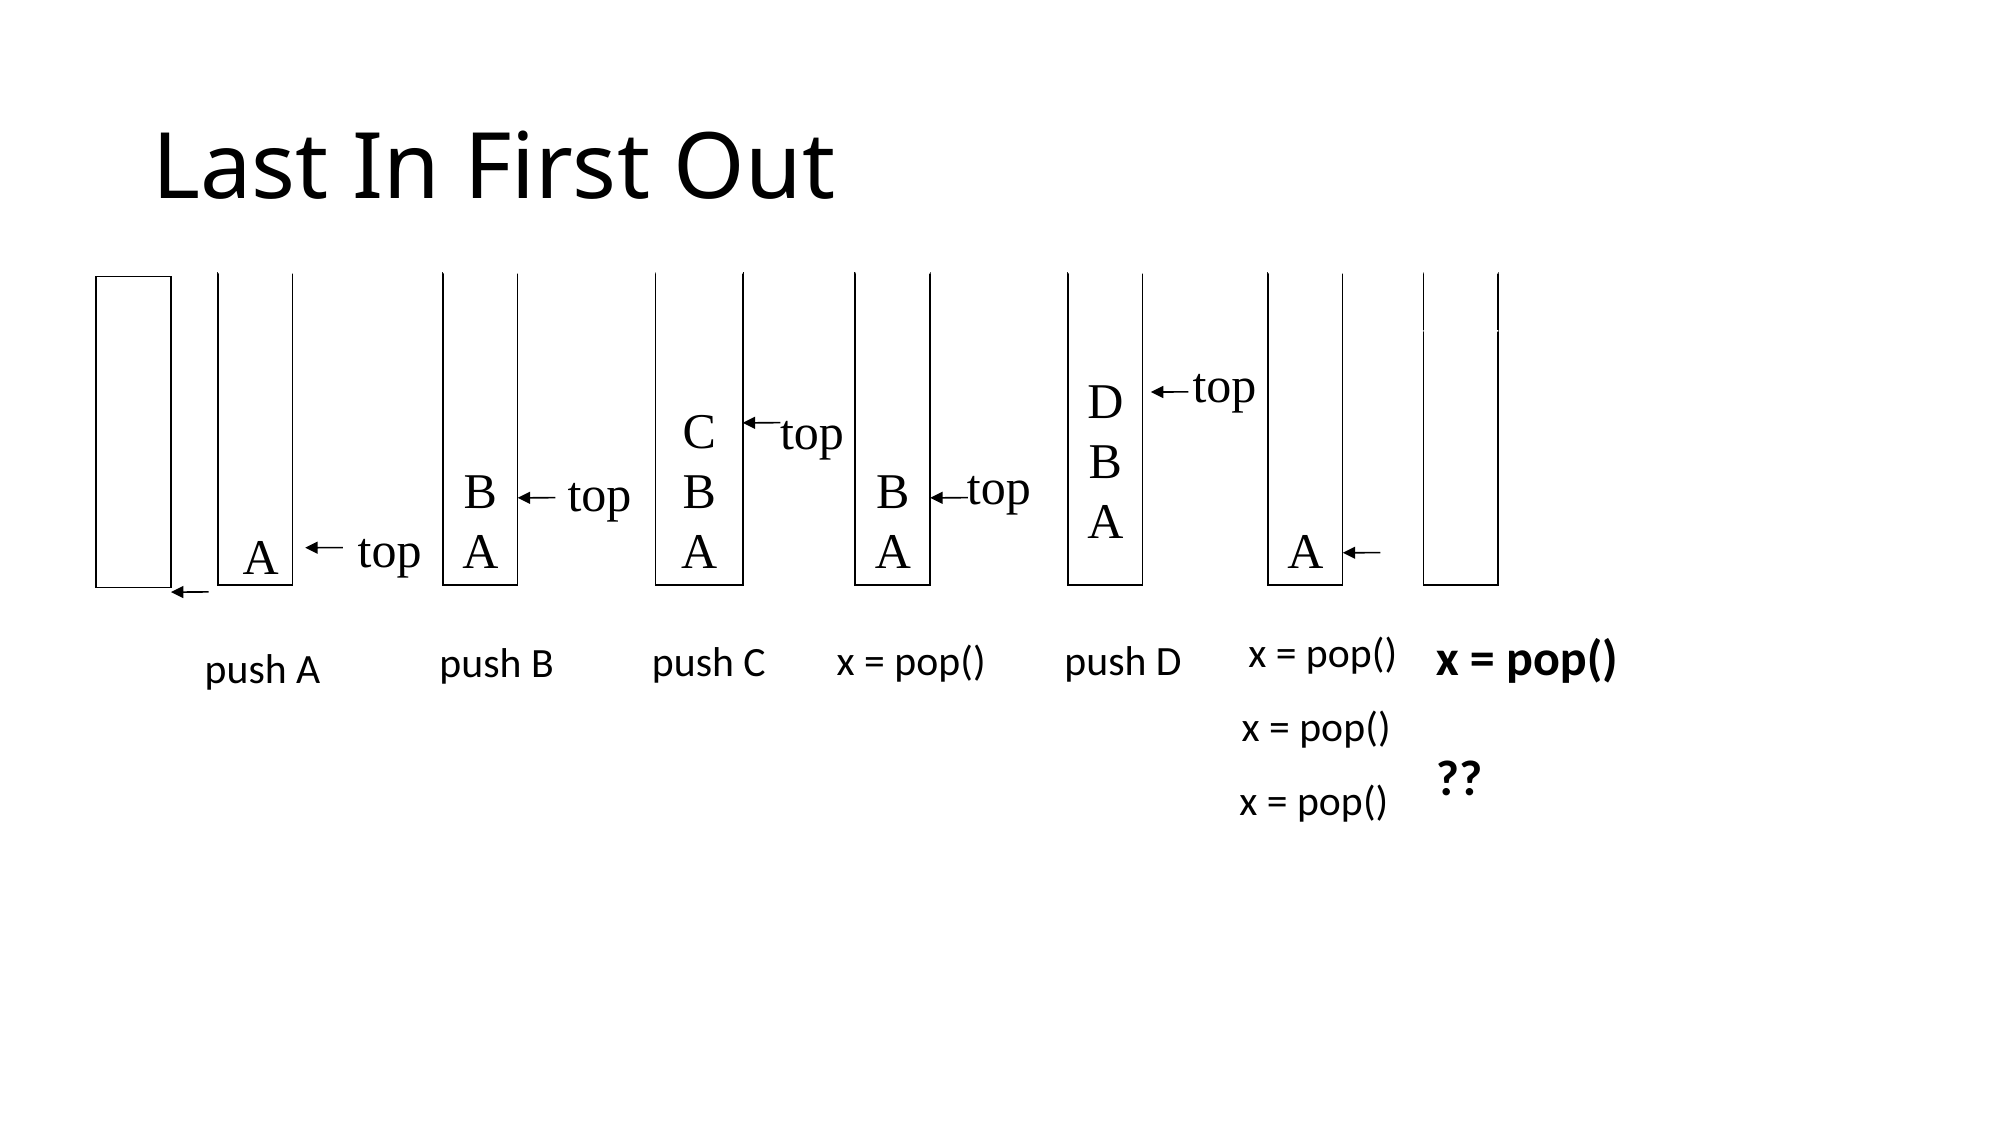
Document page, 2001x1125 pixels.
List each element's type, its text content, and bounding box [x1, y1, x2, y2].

title Last In First Out [137, 59, 1863, 278]
text_box top [1177, 344, 1272, 420]
text_box D B A [1067, 274, 1143, 586]
text_box top [765, 391, 860, 467]
text_box x = pop() [821, 626, 1031, 692]
text_box x = pop() ?? [1421, 618, 1757, 813]
text_box top [342, 510, 437, 586]
text_box B A [442, 274, 518, 586]
text_box x = pop() [1226, 692, 1421, 758]
text_box push B [424, 628, 600, 744]
text_box x = pop() [1233, 618, 1414, 683]
text_box push D [1049, 626, 1225, 692]
text_box C B A [655, 274, 743, 586]
text_box B A [855, 274, 931, 586]
text_box top [952, 447, 1046, 523]
text_box top [552, 454, 647, 530]
text_box push C [637, 626, 813, 742]
text_box x = pop() [1224, 766, 1426, 832]
text_box A [227, 516, 294, 592]
text_box A [1267, 274, 1343, 586]
text_box push A [189, 634, 365, 749]
